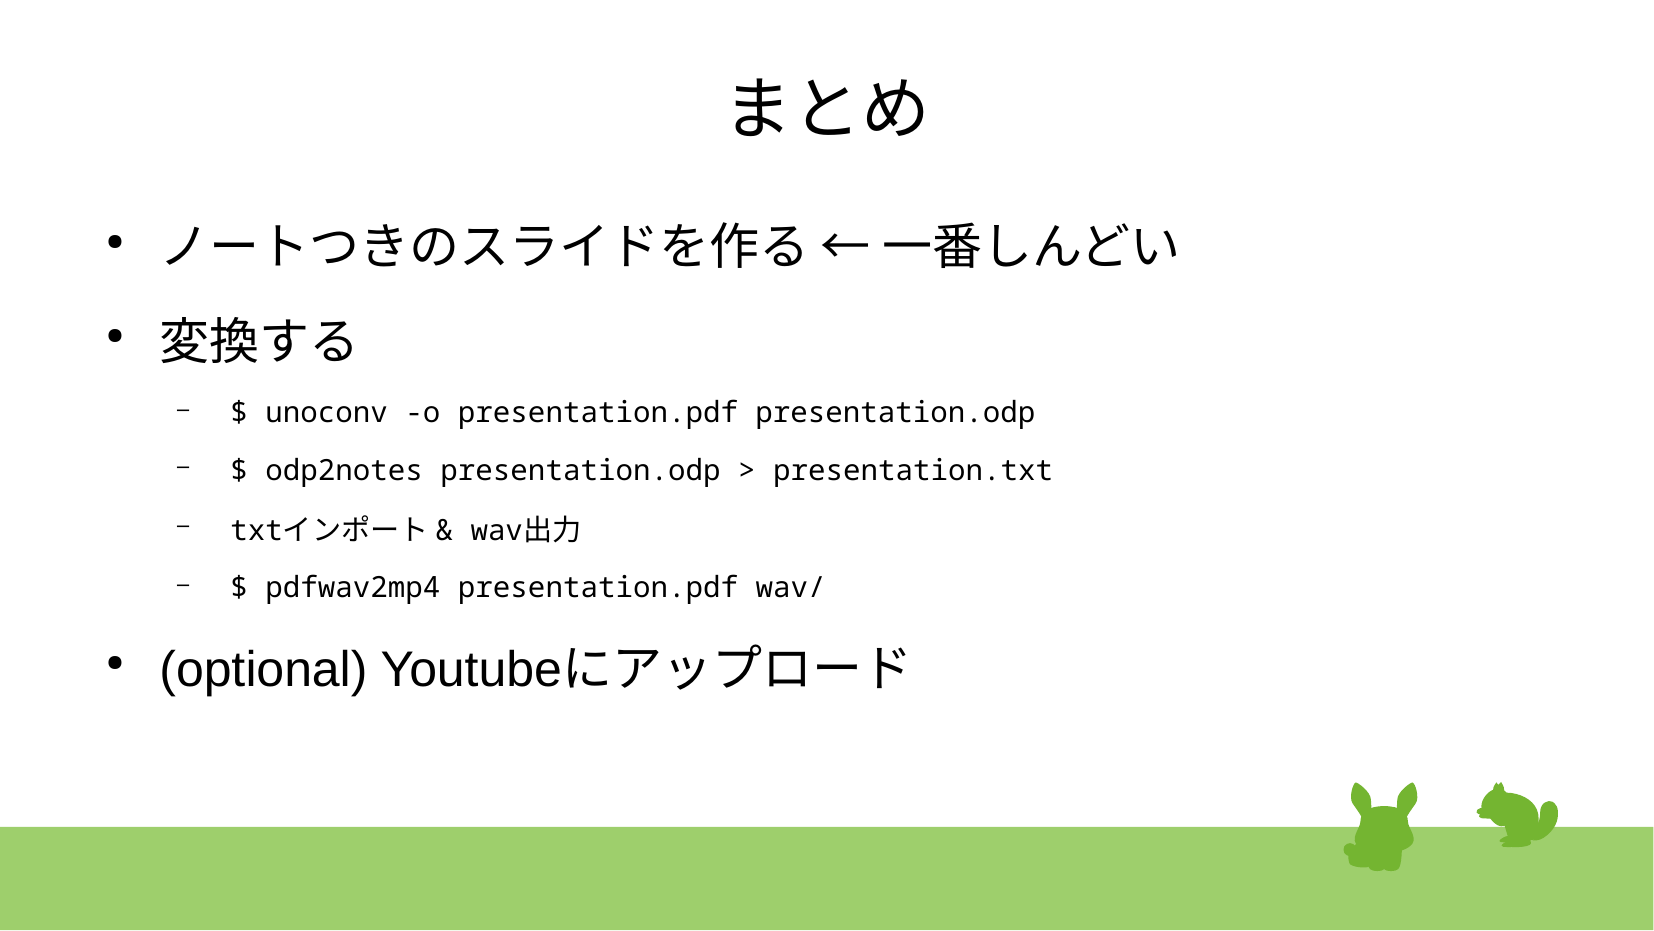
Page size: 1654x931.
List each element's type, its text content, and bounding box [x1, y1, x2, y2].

title まとめ [88, 29, 1565, 178]
list ノートつきのスライドを作る ← 一番しんどい 変換する $ unoconv -o presentation.pdf presentation.odp $ odp2notes presentation.odp > presentation.txt txtインポート & wav出力 $ pdfwav2mp4 presentation.pdf wav/ (optional) Youtubeにアップロード [88, 206, 1565, 739]
